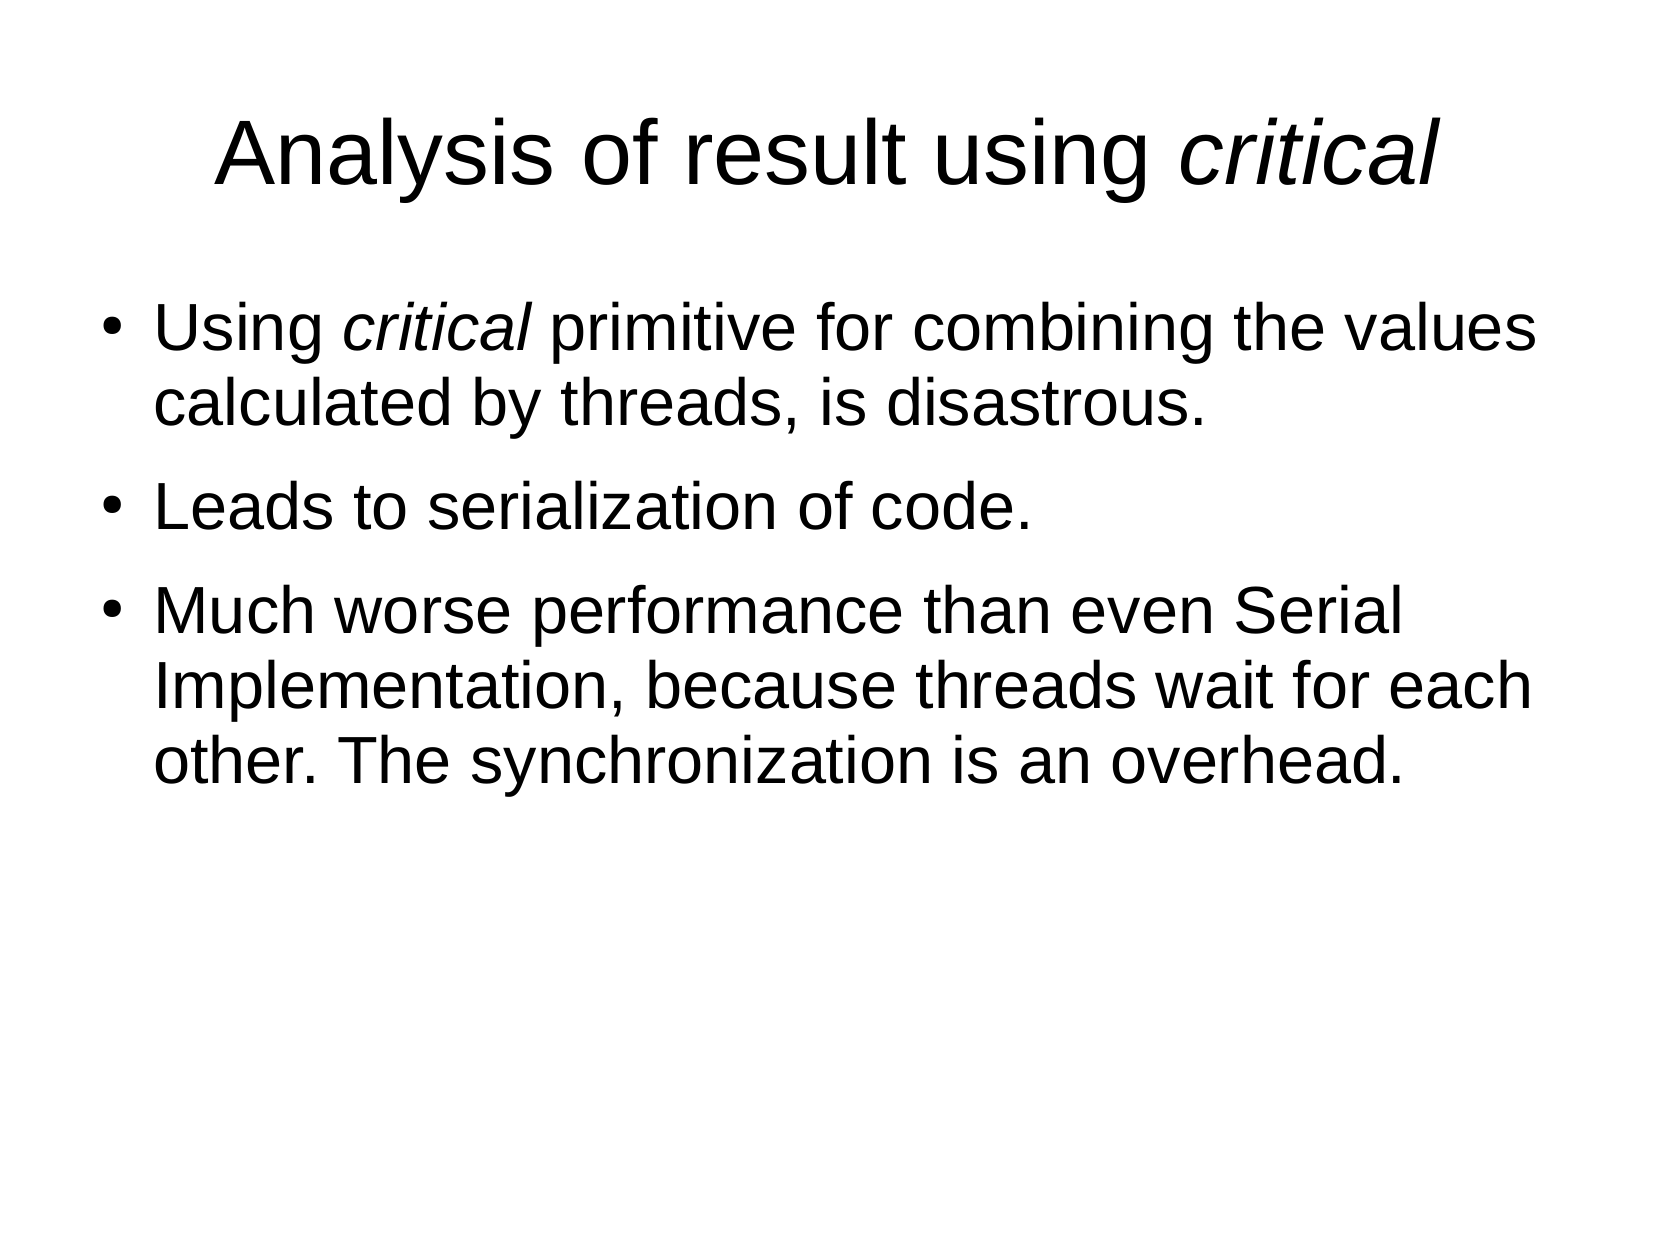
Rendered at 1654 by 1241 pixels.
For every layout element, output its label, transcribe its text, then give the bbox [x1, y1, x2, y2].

list Using critical primitive for combining the values calculated by threads, is disastrous. Leads to serialization of code. Much worse performance than even Serial Implementation, because threads wait for each other. The synchronization is an overhead. [82, 290, 1571, 1010]
title Analysis of result using critical [82, 49, 1571, 257]
